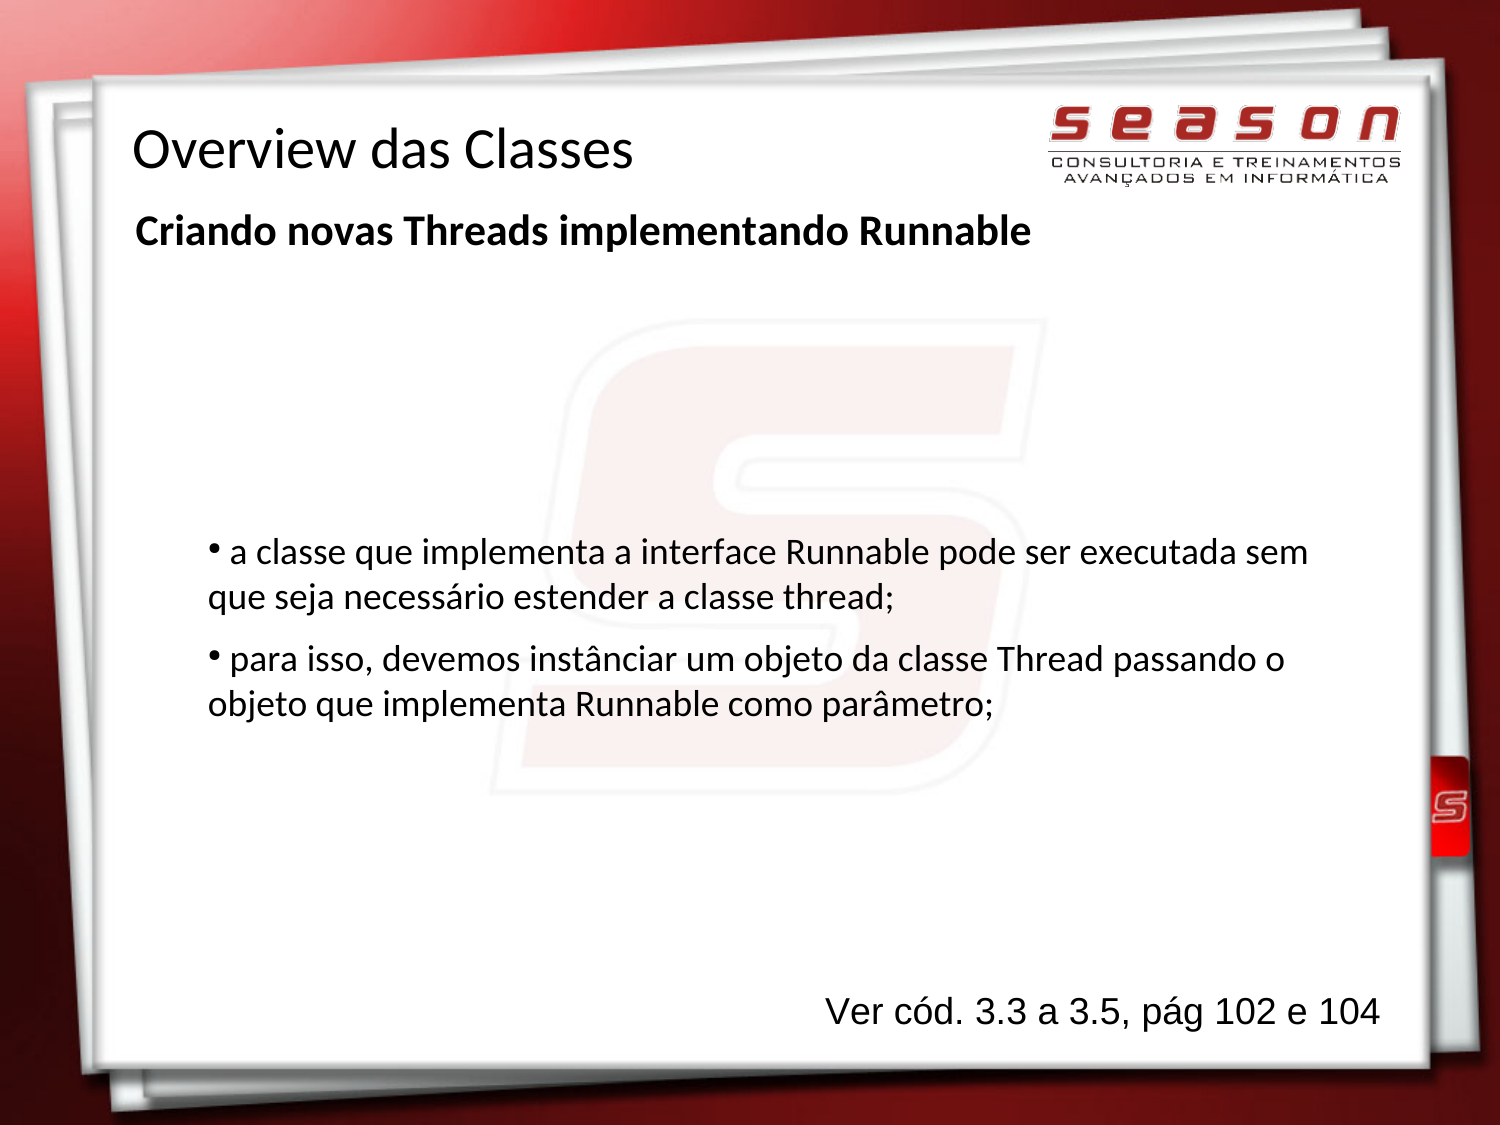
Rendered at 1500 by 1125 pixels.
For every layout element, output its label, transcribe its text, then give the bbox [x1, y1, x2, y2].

text_box Criando novas Threads implementando Runnable [119, 175, 1240, 281]
text_box a classe que implementa a interface Runnable pode ser executada sem que seja necessário estender a classe thread; para isso, devemos instânciar um objeto da classe Thread passando o objeto que implementa Runnable como parâmetro; [207, 357, 1328, 894]
picture [0, 0, 1500, 1125]
title Overview das Classes [118, 33, 1394, 257]
text_box Ver cód. 3.3 a 3.5, pág 102 e 104 [708, 979, 1396, 1040]
